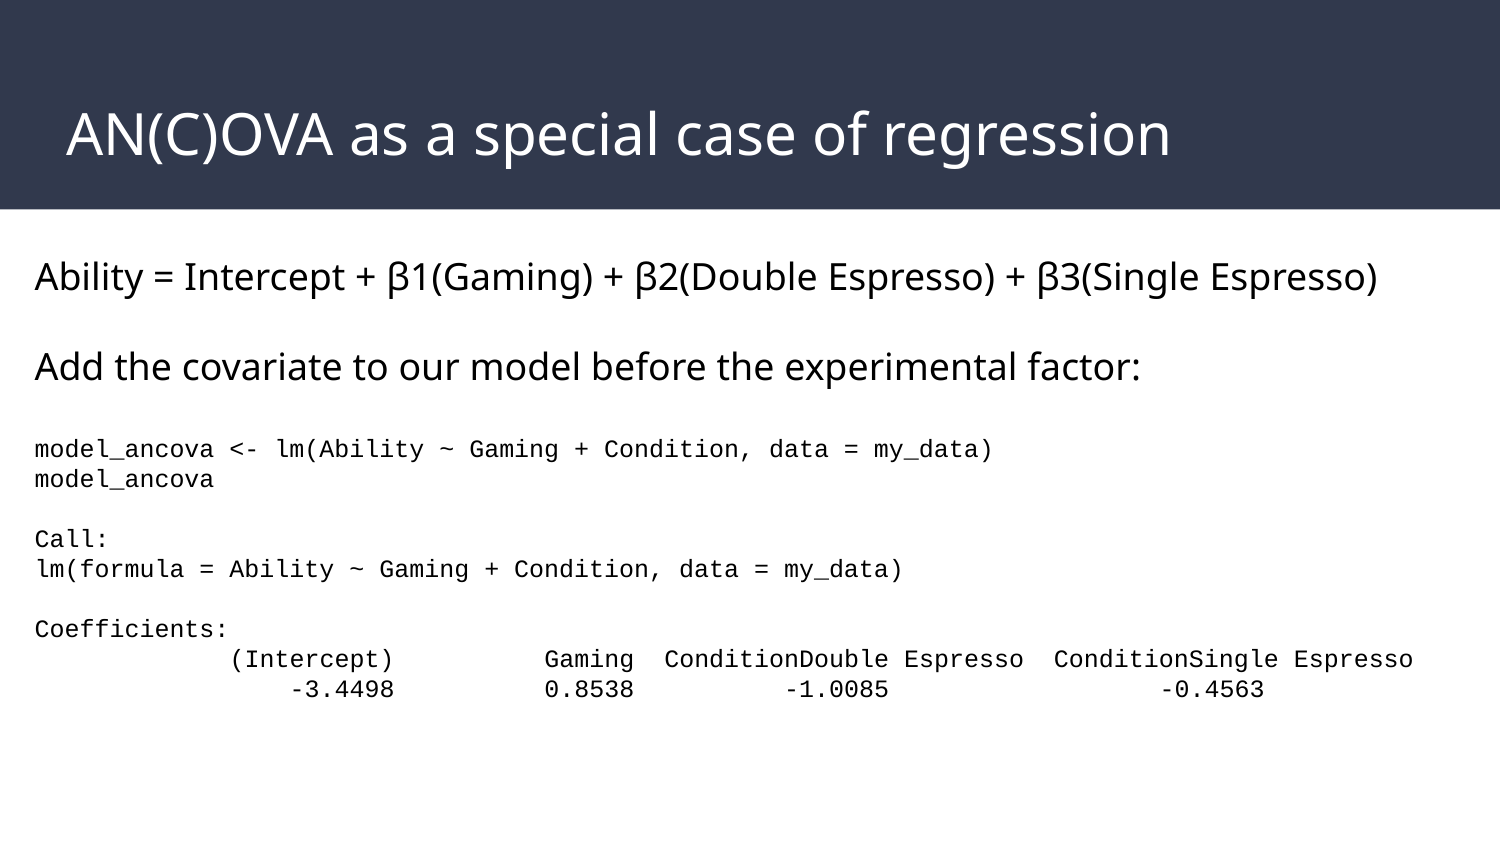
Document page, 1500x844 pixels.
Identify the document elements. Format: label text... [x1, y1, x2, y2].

title AN(C)OVA as a special case of regression [51, 82, 1449, 185]
text_box Ability = Intercept + β1(Gaming) + β2(Double Espresso) + β3(Single Espresso) Add the covariate to our model before the experimental factor: model_ancova <- lm(Ability ~ Gaming + Condition, data = my_data) model_ancova Call: lm(formula = Ability ~ Gaming + Condition, data = my_data) Coefficients: (Intercept) Gaming ConditionDouble Espresso ConditionSingle Espresso -3.4498 0.8538 -1.0085 -0.4563 [19, 237, 1475, 818]
